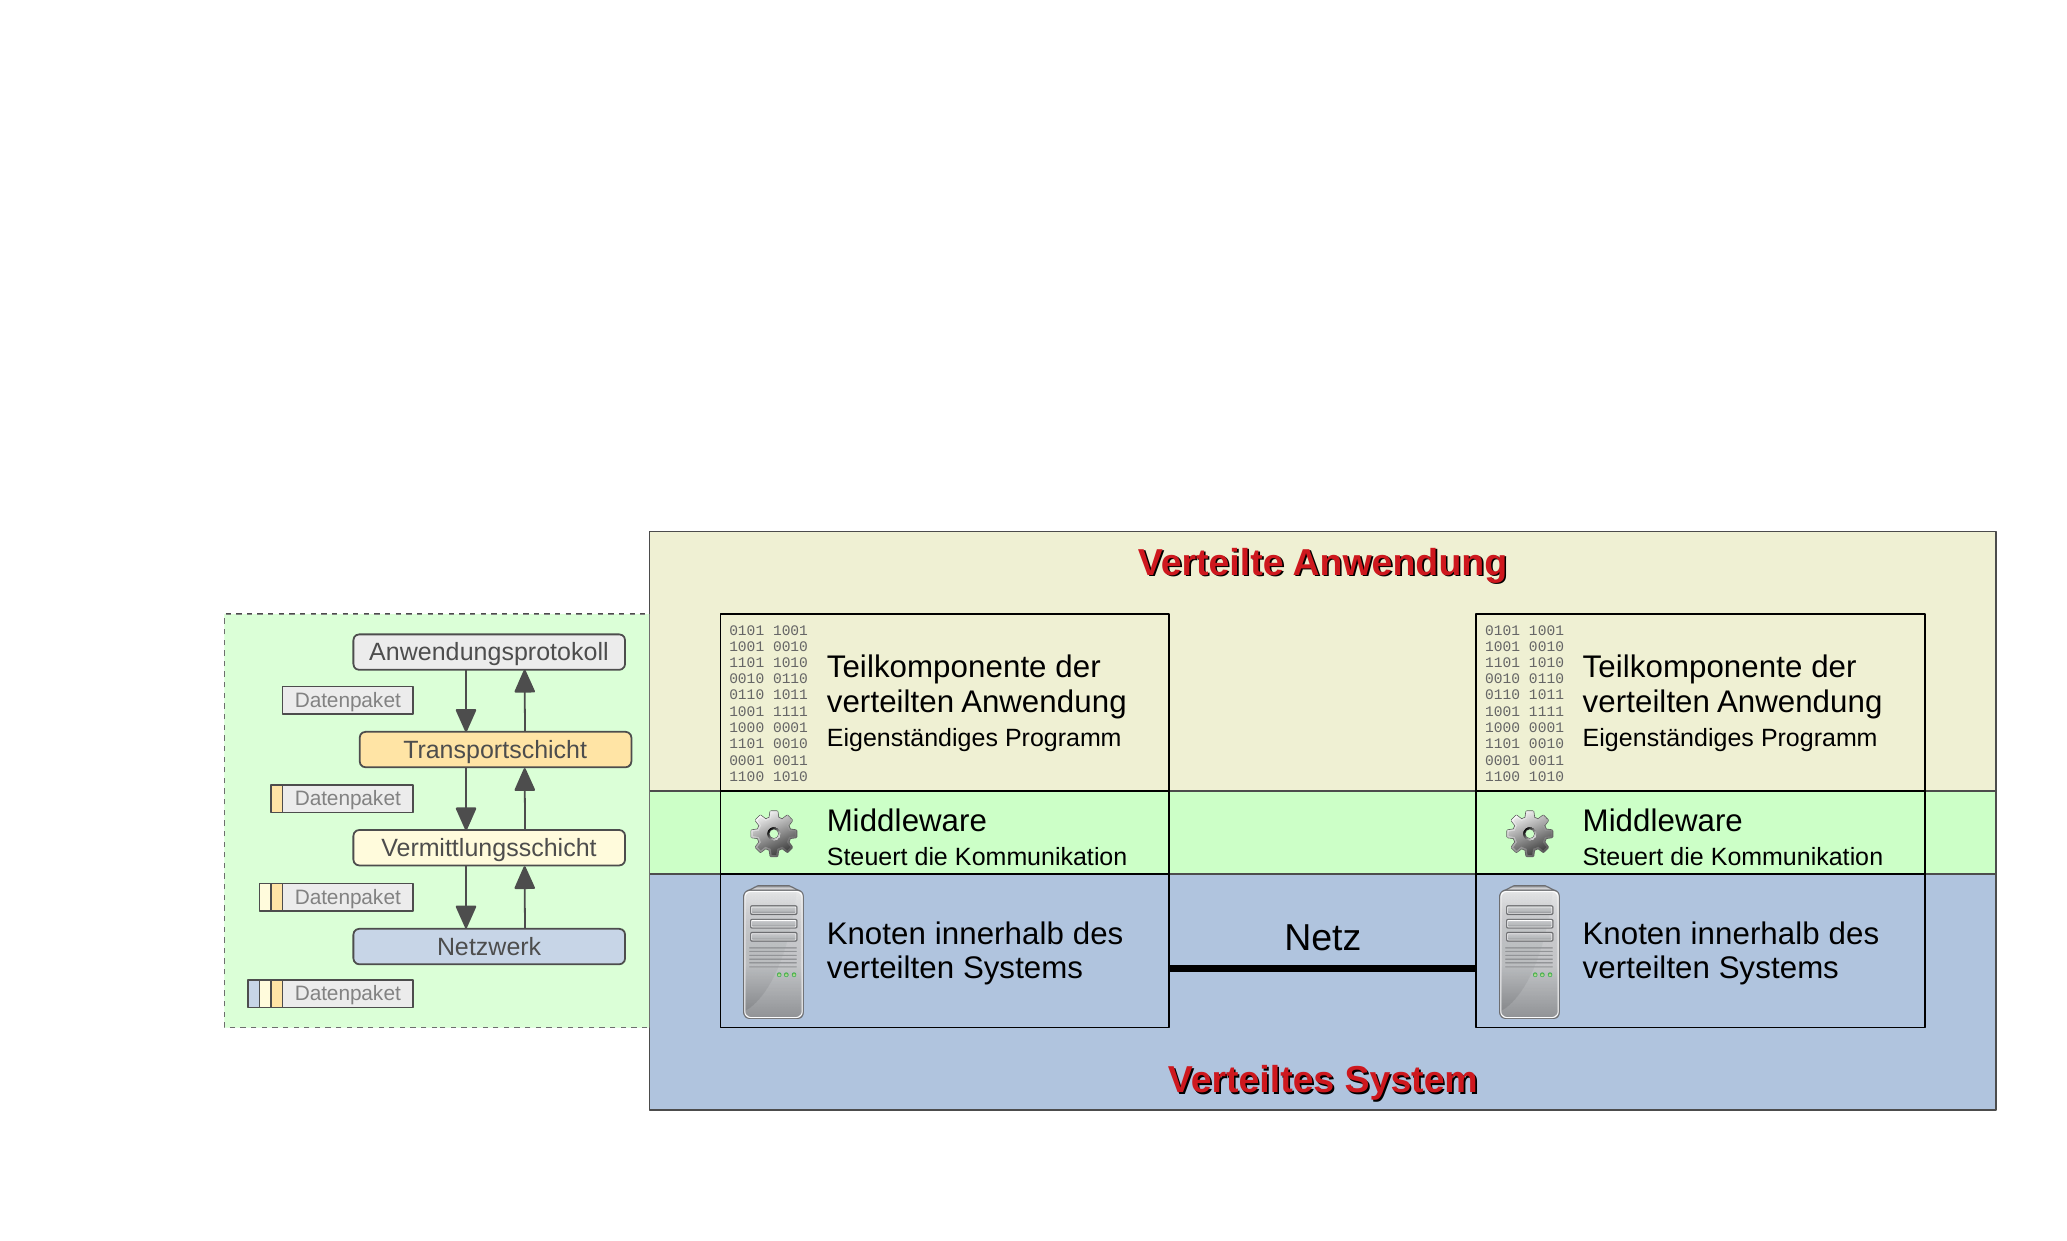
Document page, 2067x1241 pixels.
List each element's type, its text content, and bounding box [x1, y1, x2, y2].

text_box [224, 531, 1997, 1111]
text_box Knoten innerhalb des verteilten Systems [1582, 916, 1881, 986]
text_box Middleware Steuert die Kommunikation [826, 803, 1129, 872]
picture [743, 802, 804, 863]
text_box 0101 1001 1001 0010 1101 1010 0010 0110 0110 1011 1001 1111 1000 0001 1101 0010 0001 0011 1100 1010 [1476, 614, 1583, 790]
text_box Teilkomponente der verteilten Anwendung Eigenständiges Programm [1582, 649, 1914, 780]
picture [1499, 802, 1560, 863]
picture [743, 885, 804, 1019]
text_box Verteiltes System [1153, 1051, 1493, 1108]
text_box Verteilte Anwendung [1123, 533, 1523, 591]
picture [1499, 885, 1560, 1019]
text_box Middleware Steuert die Kommunikation [1582, 803, 1885, 872]
text_box Teilkomponente der verteilten Anwendung Eigenständiges Programm [826, 649, 1158, 780]
text_box Netz [1169, 909, 1475, 967]
text_box 0101 1001 1001 0010 1101 1010 0010 0110 0110 1011 1001 1111 1000 0001 1101 0010 0001 0011 1100 1010 [720, 614, 827, 790]
text_box Knoten innerhalb des verteilten Systems [826, 916, 1125, 986]
